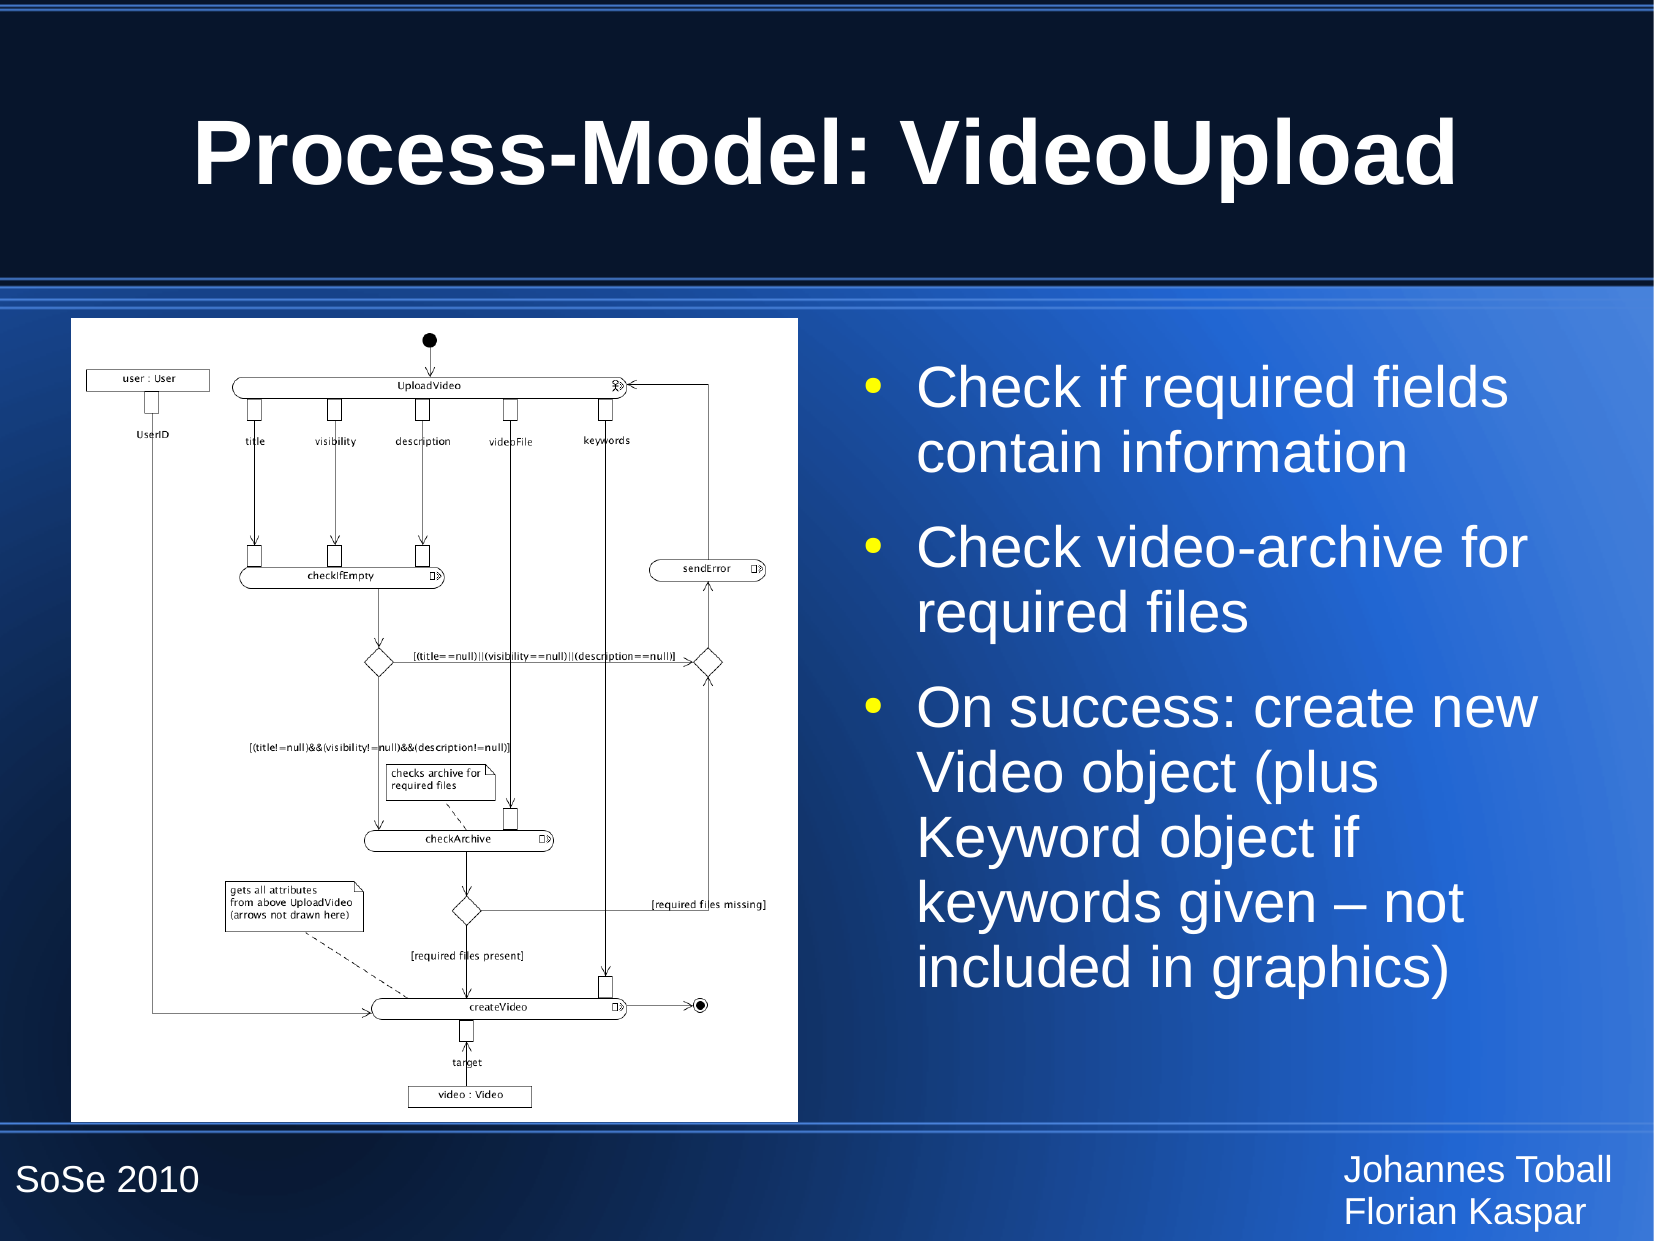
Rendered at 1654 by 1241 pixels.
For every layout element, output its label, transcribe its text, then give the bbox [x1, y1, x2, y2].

picture [0, 0, 1654, 1241]
list Check if required fields contain information Check video-archive for required files On success: create new Video object (plus Keyword object if keywords given – not included in graphics) [845, 355, 1572, 1159]
title Process-Model: VideoUpload [82, 56, 1571, 250]
text_box Johannes Toball Florian Kaspar [1328, 1141, 1654, 1241]
text_box SoSe 2010 [0, 1151, 325, 1209]
